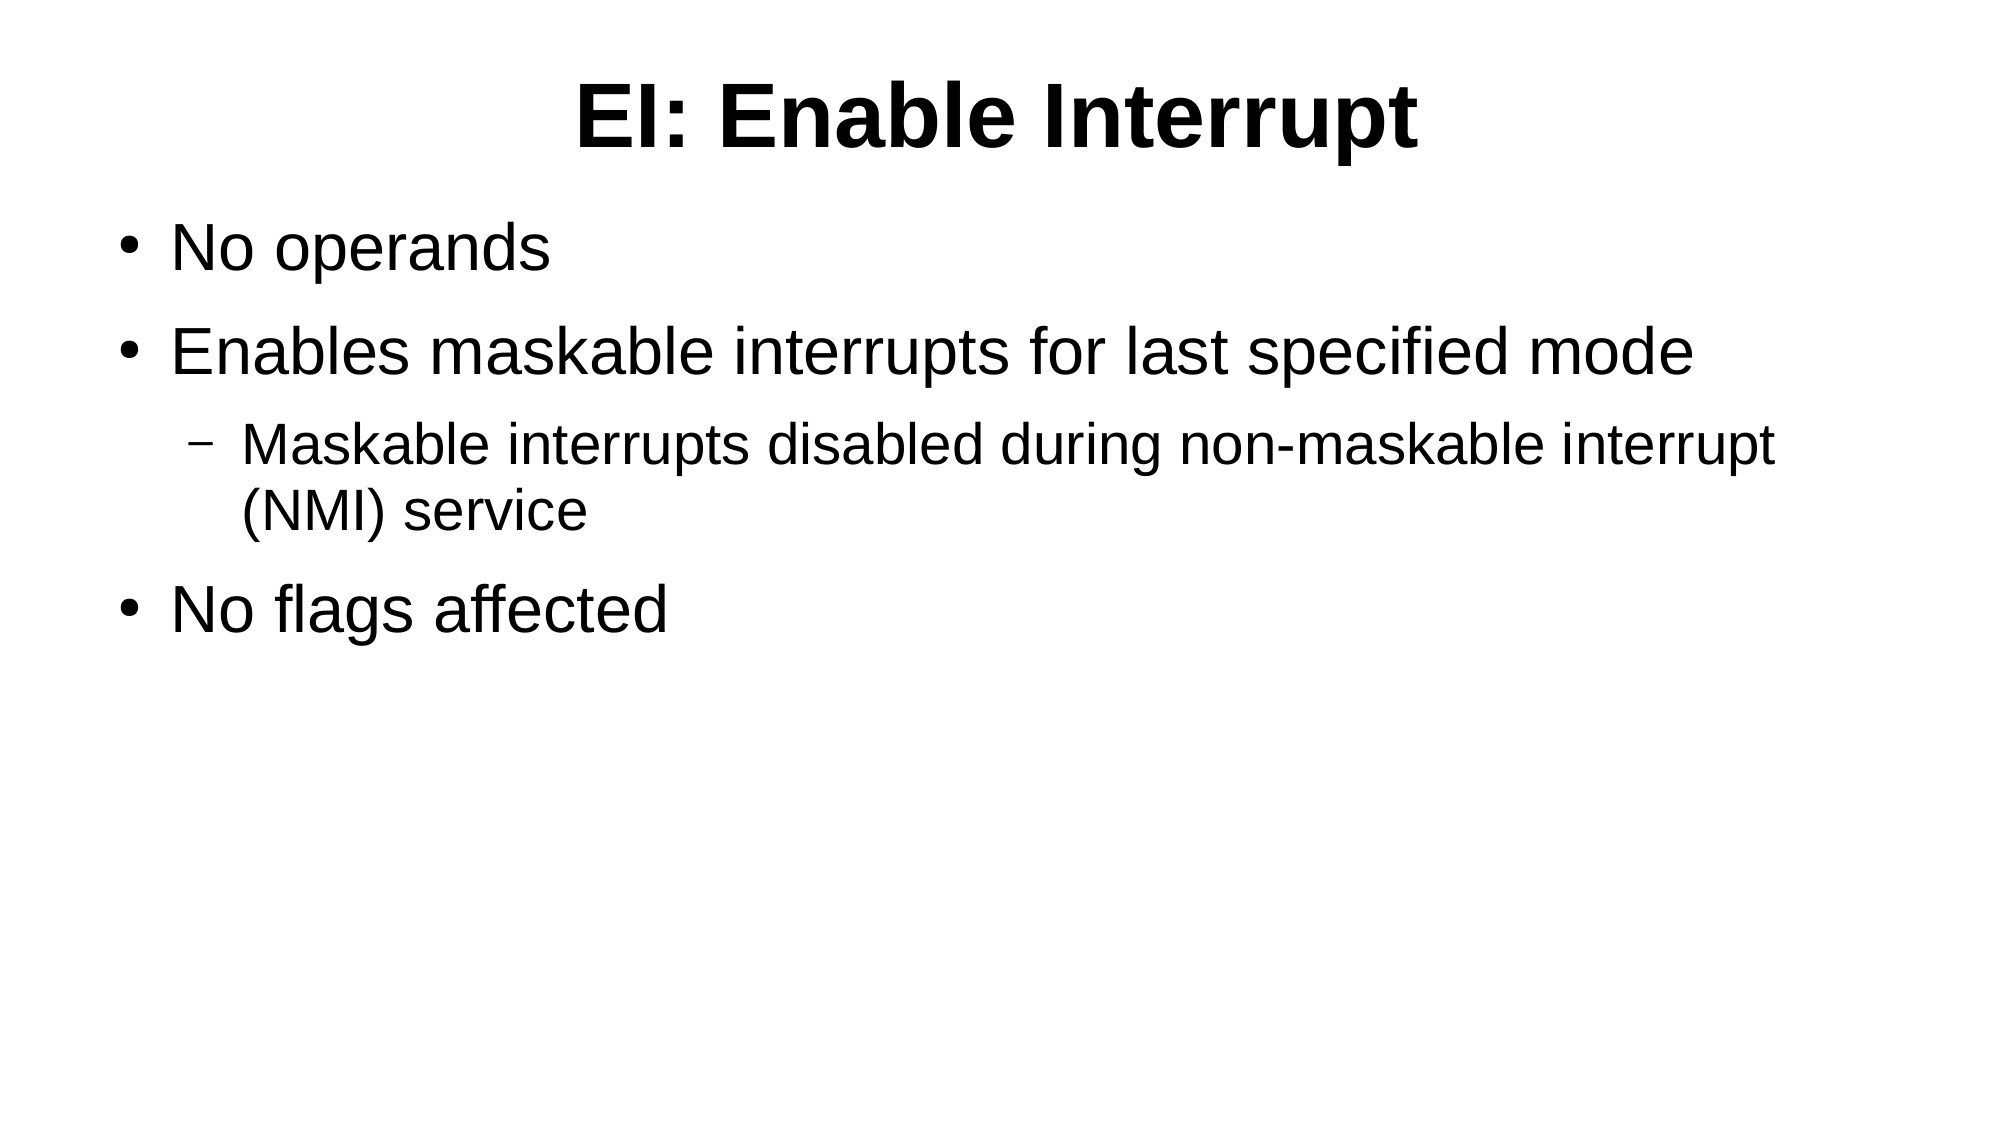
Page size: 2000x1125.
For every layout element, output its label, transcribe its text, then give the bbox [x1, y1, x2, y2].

list No operands Enables maskable interrupts for last specified mode Maskable interrupts disabled during non-maskable interrupt (NMI) service No flags affected [99, 209, 1921, 1036]
title EI: Enable Interrupt [90, 6, 1906, 225]
